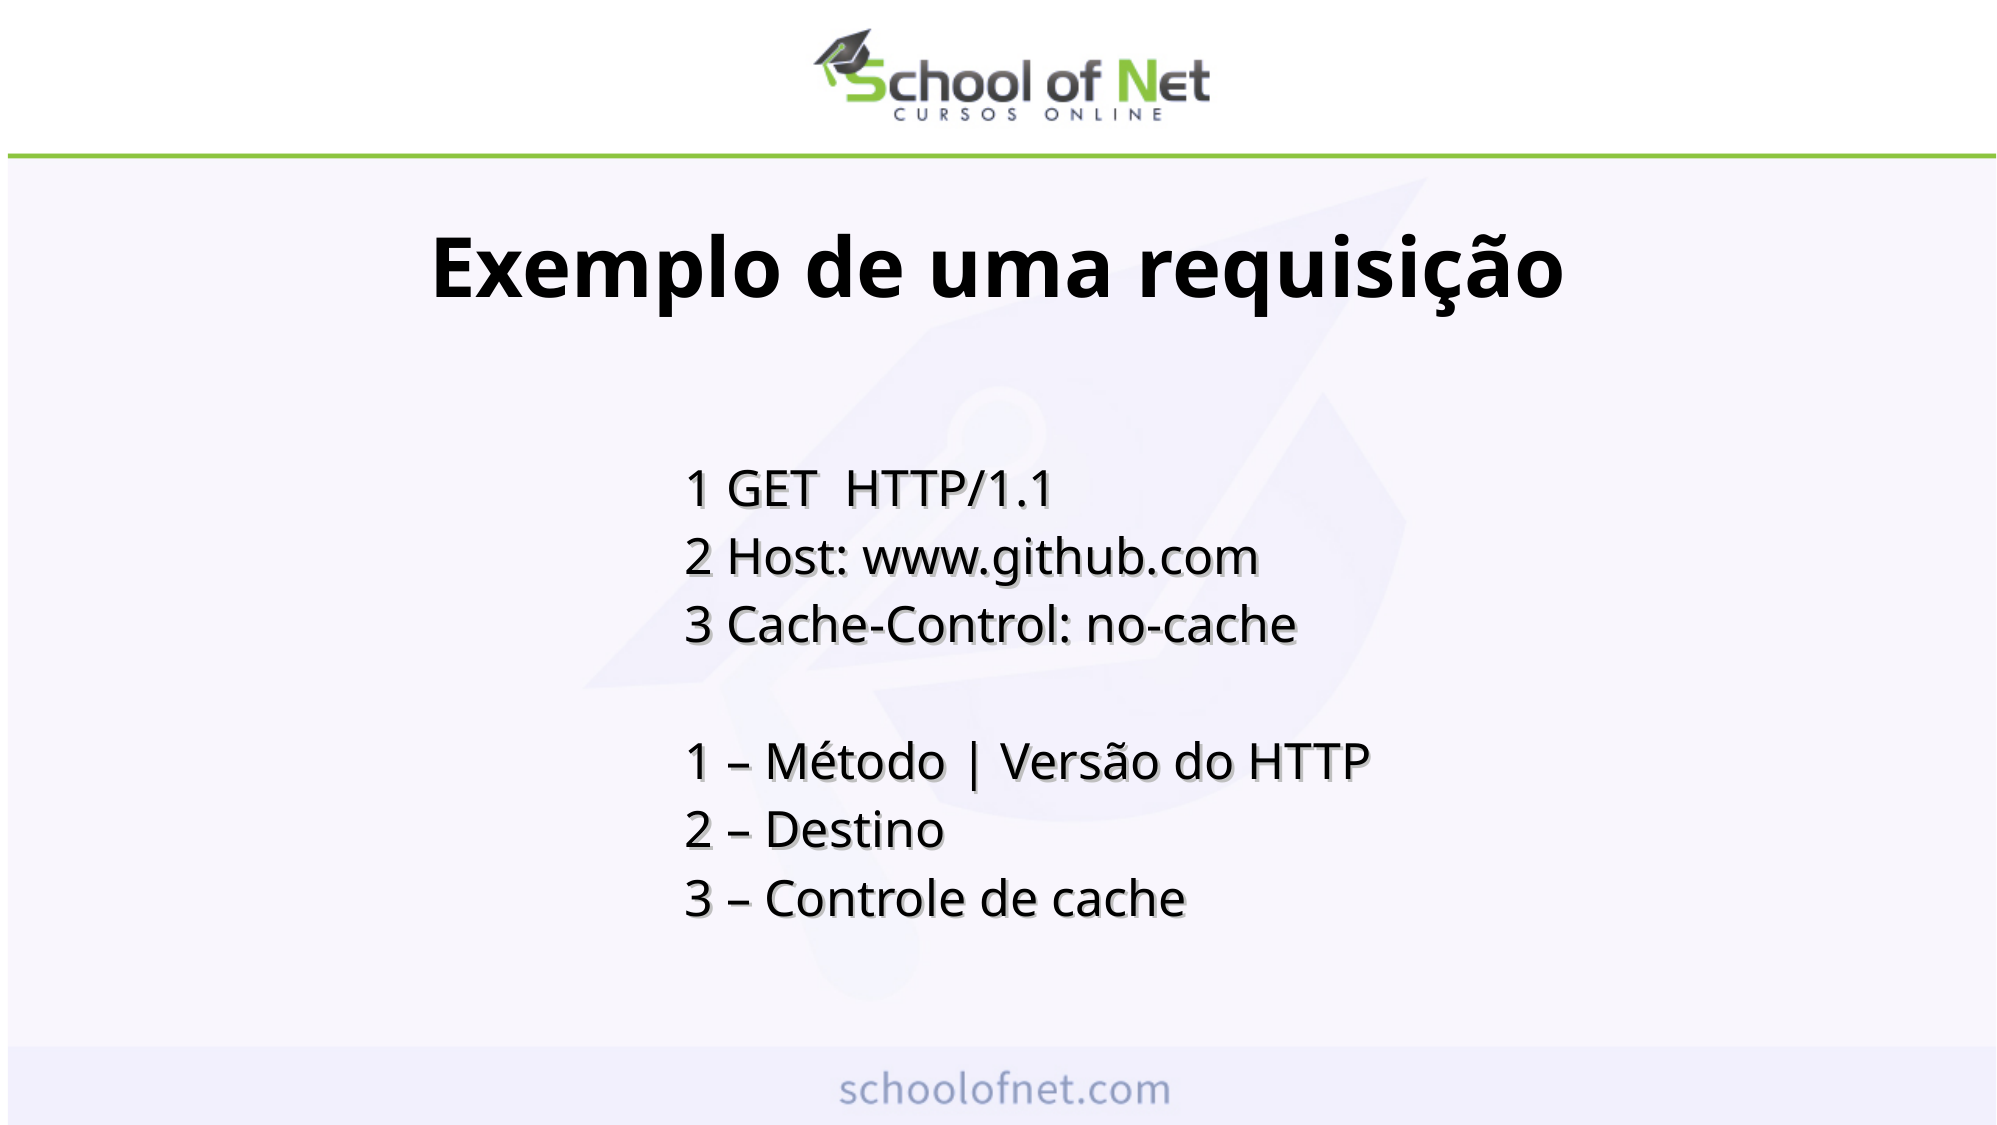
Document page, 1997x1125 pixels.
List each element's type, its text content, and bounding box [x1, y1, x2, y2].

title Exemplo de uma requisição [99, 171, 1897, 360]
picture [7, 5, 1997, 1125]
subtitle 1 GET HTTP/1.1 2 Host: www.github.com 3 Cache-Control: no-cache 1 – Método | Versão do HTTP 2 – Destino 3 – Controle de cache [685, 377, 1583, 1006]
